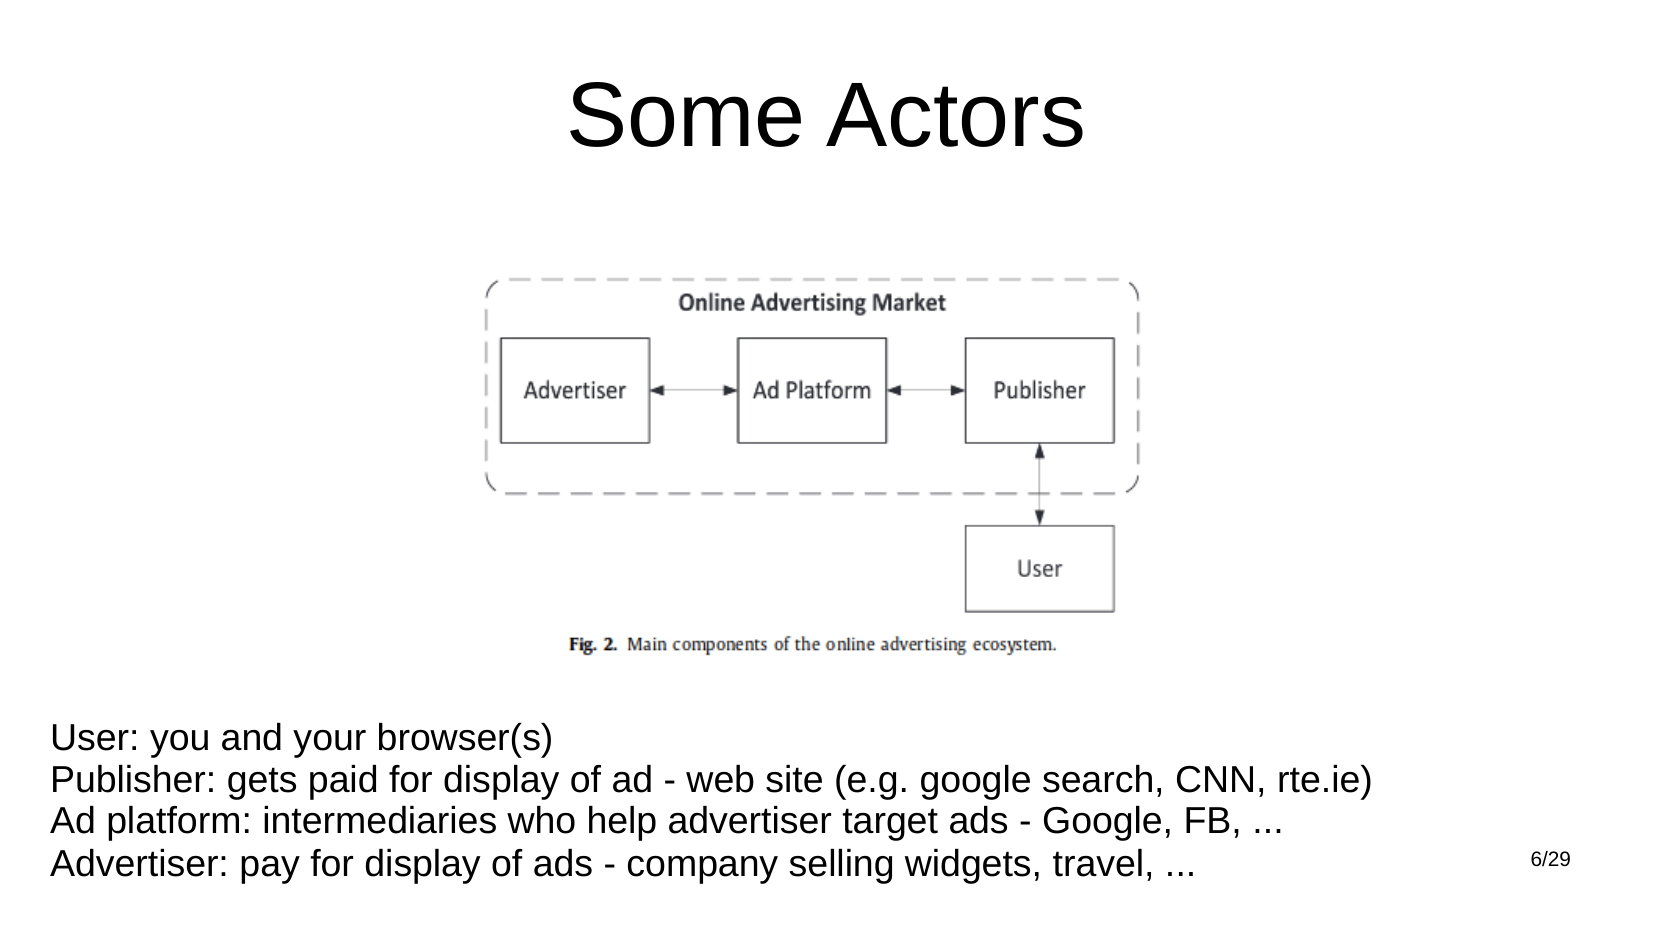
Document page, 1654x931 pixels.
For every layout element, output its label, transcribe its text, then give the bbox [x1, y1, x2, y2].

picture [471, 261, 1192, 674]
text_box User: you and your browser(s) Publisher: gets paid for display of ad - web site (e.g. google search, CNN, rte.ie) Ad platform: intermediaries who help advertiser target ads - Google, FB, ... Advertiser: pay for display of ads - company selling widgets, travel, ... [35, 708, 1465, 931]
title Some Actors [82, 37, 1571, 193]
